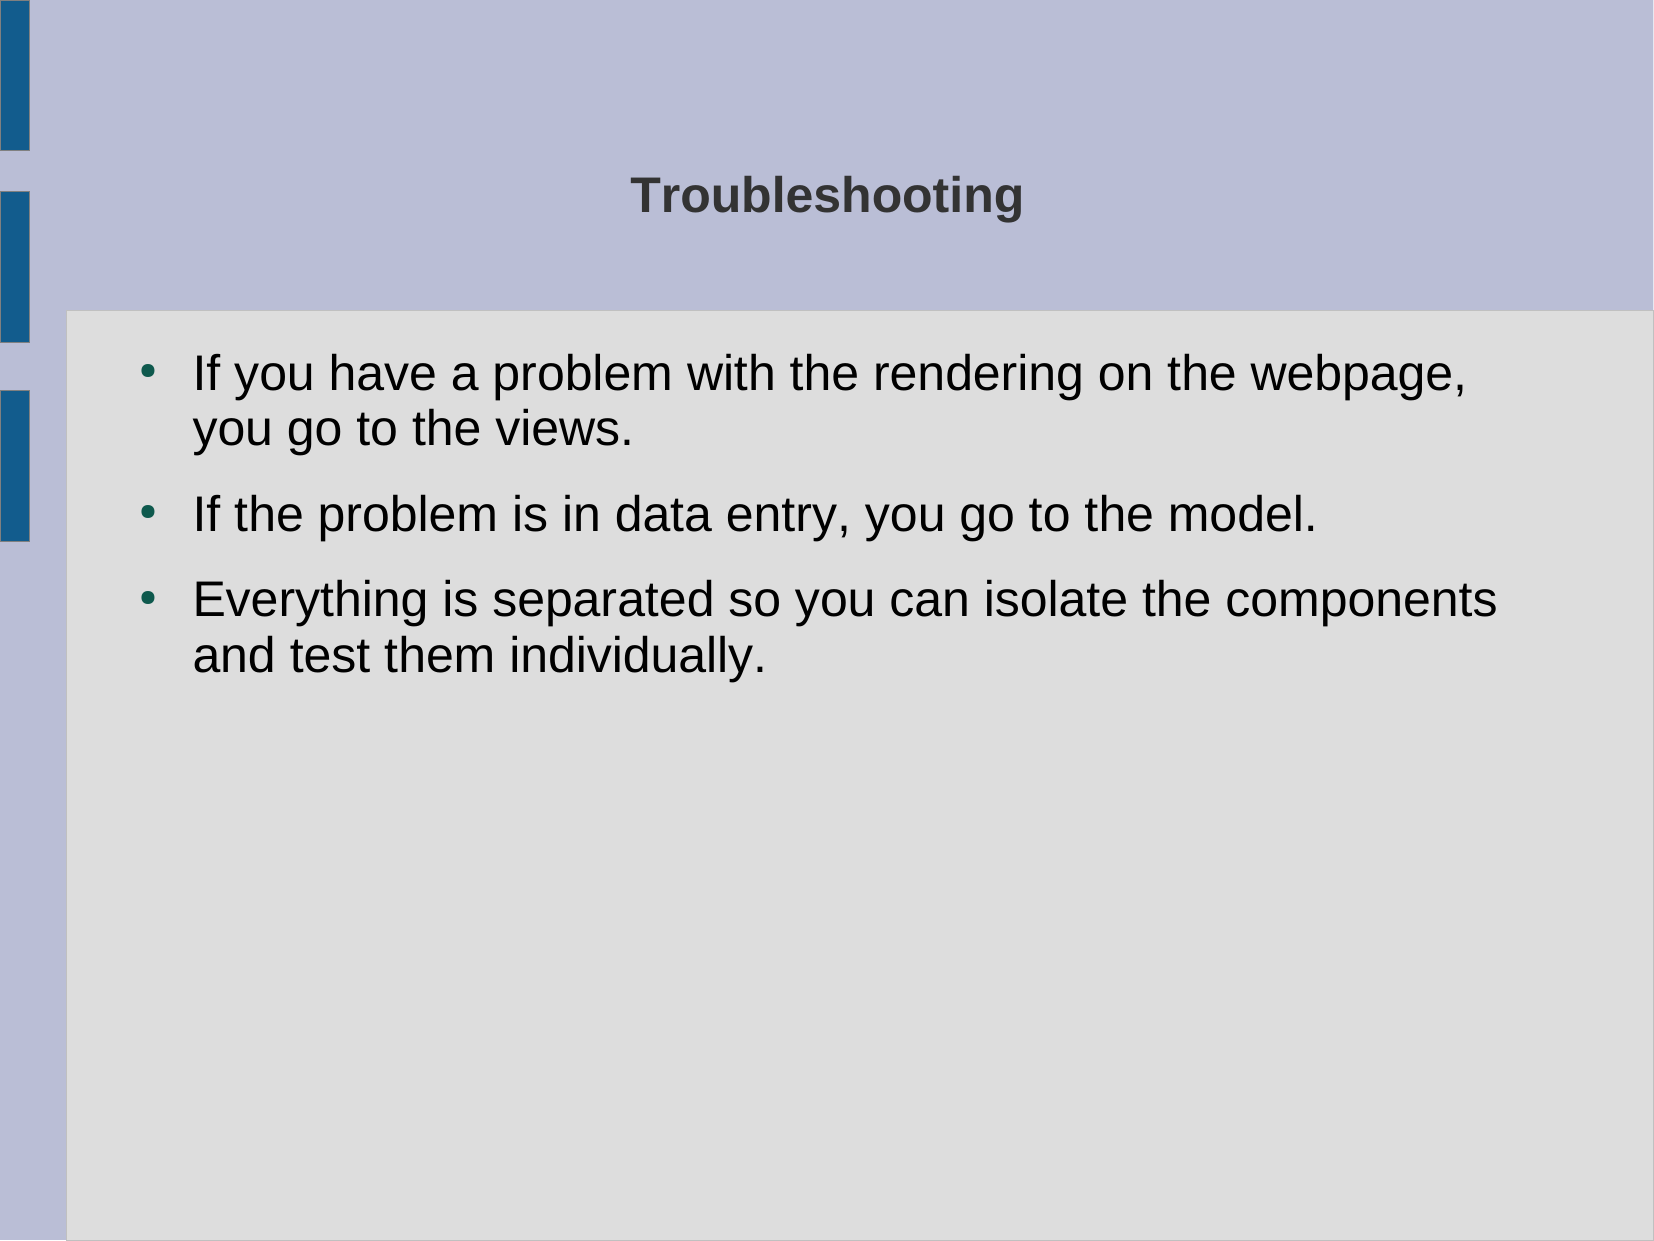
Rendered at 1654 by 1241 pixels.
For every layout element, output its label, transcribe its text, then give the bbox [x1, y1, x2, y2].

list If you have a problem with the rendering on the webpage, you go to the views. If the problem is in data entry, you go to the model. Everything is separated so you can isolate the components and test them individually. [121, 344, 1534, 1127]
title Troubleshooting [121, 91, 1534, 299]
